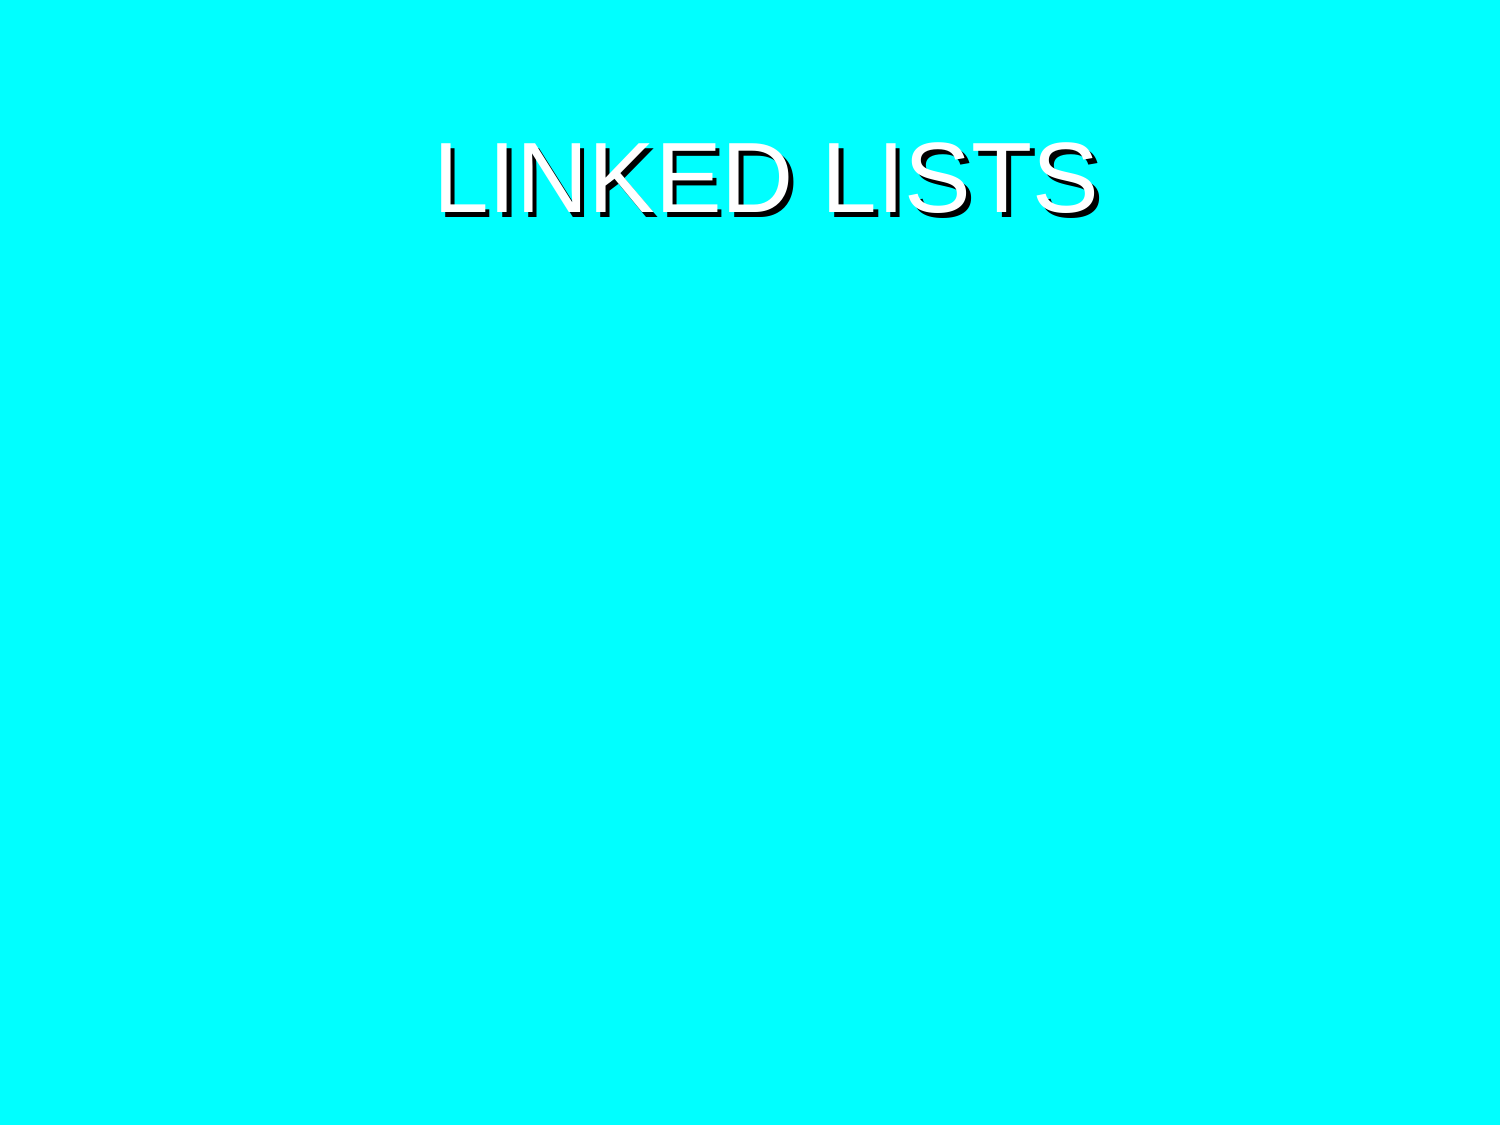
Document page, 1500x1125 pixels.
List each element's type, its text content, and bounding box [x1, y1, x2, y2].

title LINKED LISTS [187, 56, 1346, 300]
